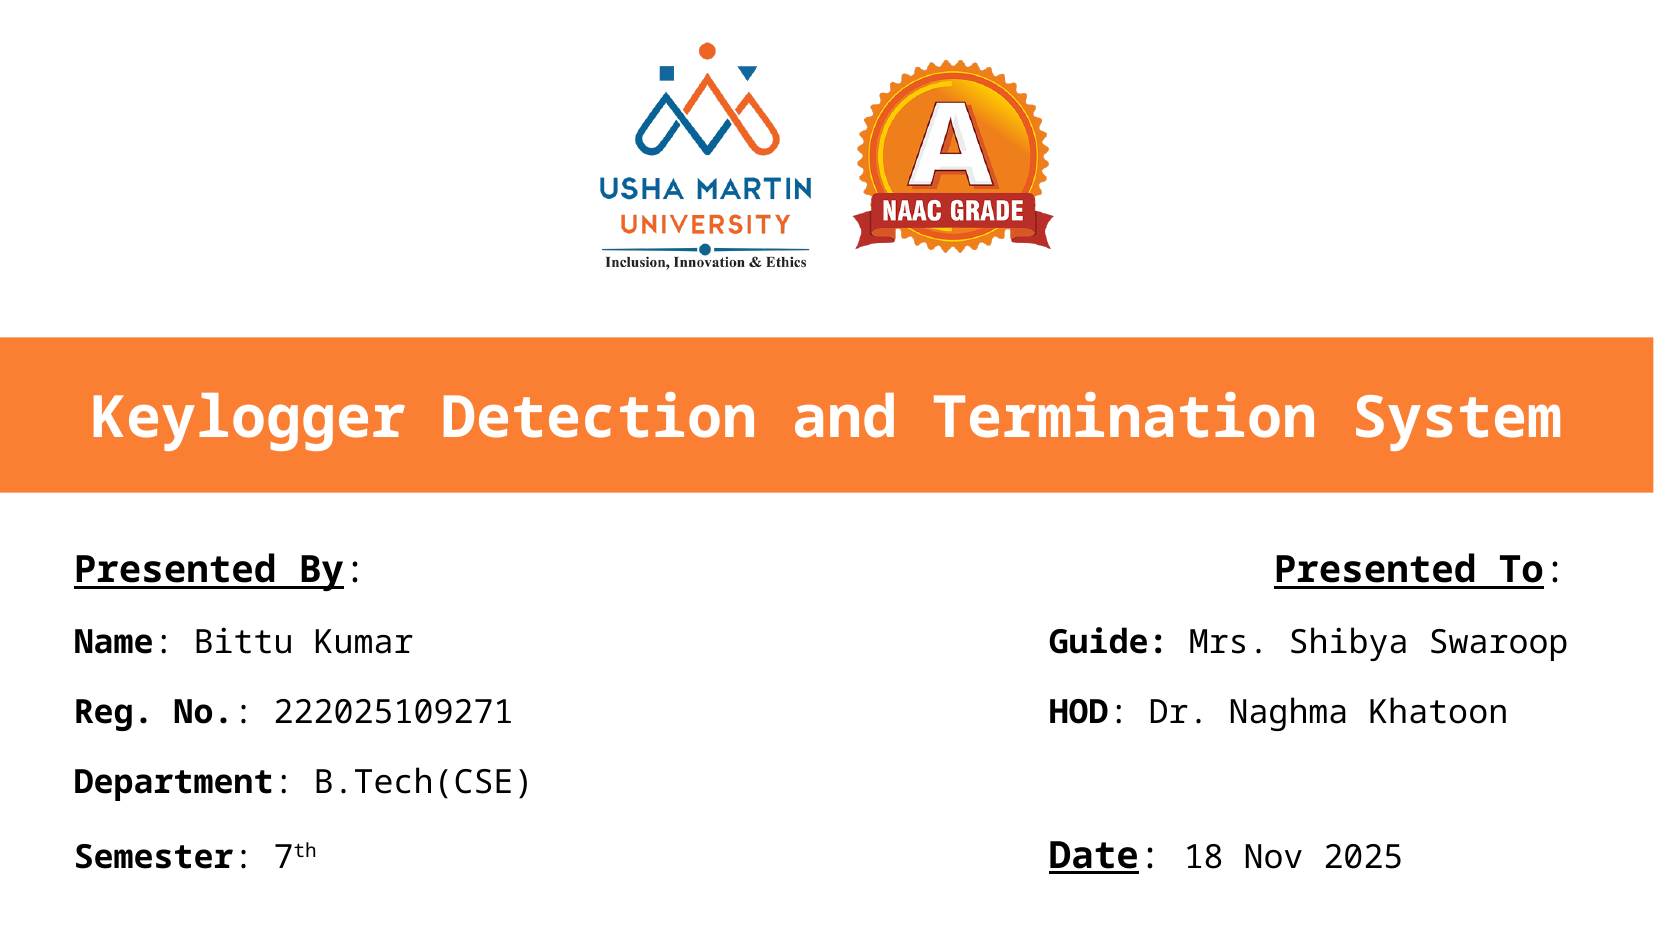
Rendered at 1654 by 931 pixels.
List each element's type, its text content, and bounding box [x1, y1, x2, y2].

title Keylogger Detection and Termination System [0, 337, 1654, 493]
text_box Presented By: Presented To: Name: Bittu Kumar Guide: Mrs. Shibya Swaroop Reg. No.: 222025109271 HOD: Dr. Naghma Khatoon Department: B.Tech(CSE) Semester: 7th Date: 18 Nov 2025 [0, 510, 1654, 879]
picture [590, 33, 1067, 276]
